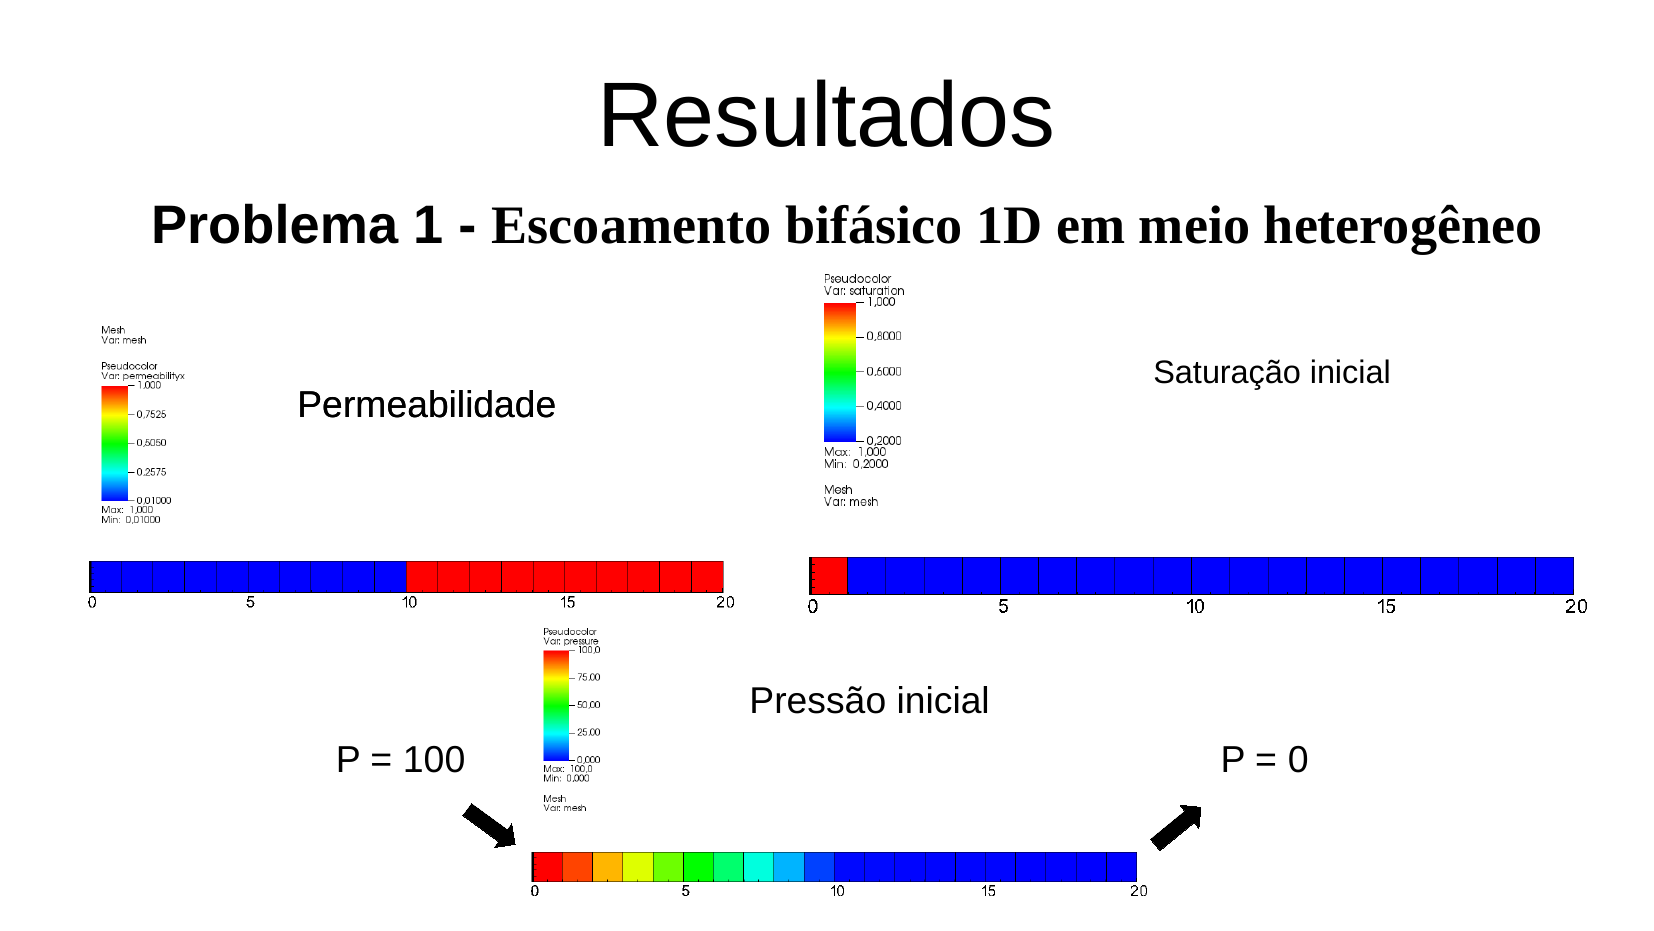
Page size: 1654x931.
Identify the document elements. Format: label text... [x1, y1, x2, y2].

title Resultados [82, 37, 1571, 193]
list P = 0 [1070, 738, 1388, 798]
list Saturação inicial [1092, 354, 1410, 414]
list P = 100 [206, 738, 524, 798]
list Problema 1 - Escoamento bifásico 1D em meio heterogêneo [0, 194, 1625, 272]
list Pressão inicial [686, 679, 1004, 739]
text_box [462, 803, 516, 848]
picture [80, 264, 1593, 909]
text_box [1150, 805, 1201, 851]
list Permeabilidade [244, 383, 562, 443]
